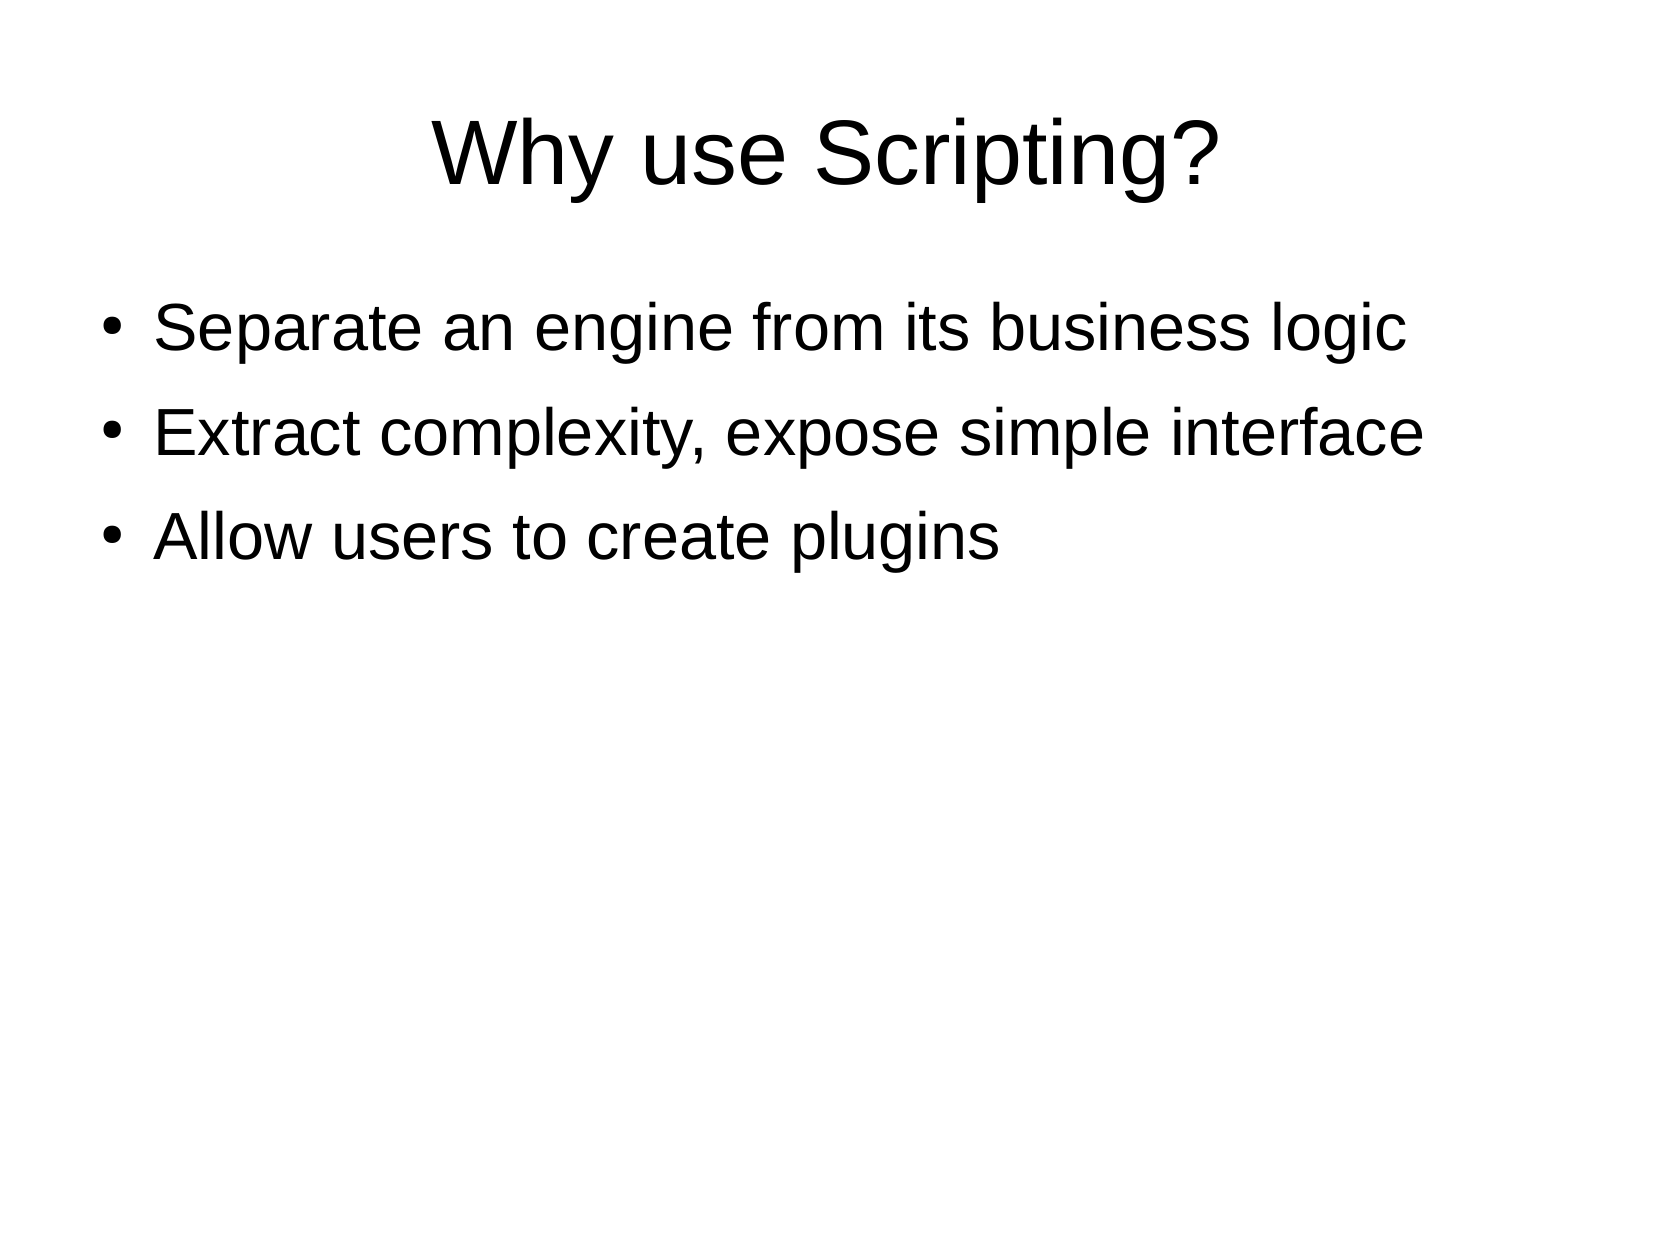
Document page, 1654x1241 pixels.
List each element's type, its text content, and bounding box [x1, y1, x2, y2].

title Why use Scripting? [82, 49, 1571, 257]
list Separate an engine from its business logic Extract complexity, expose simple interface Allow users to create plugins [82, 290, 1571, 1109]
